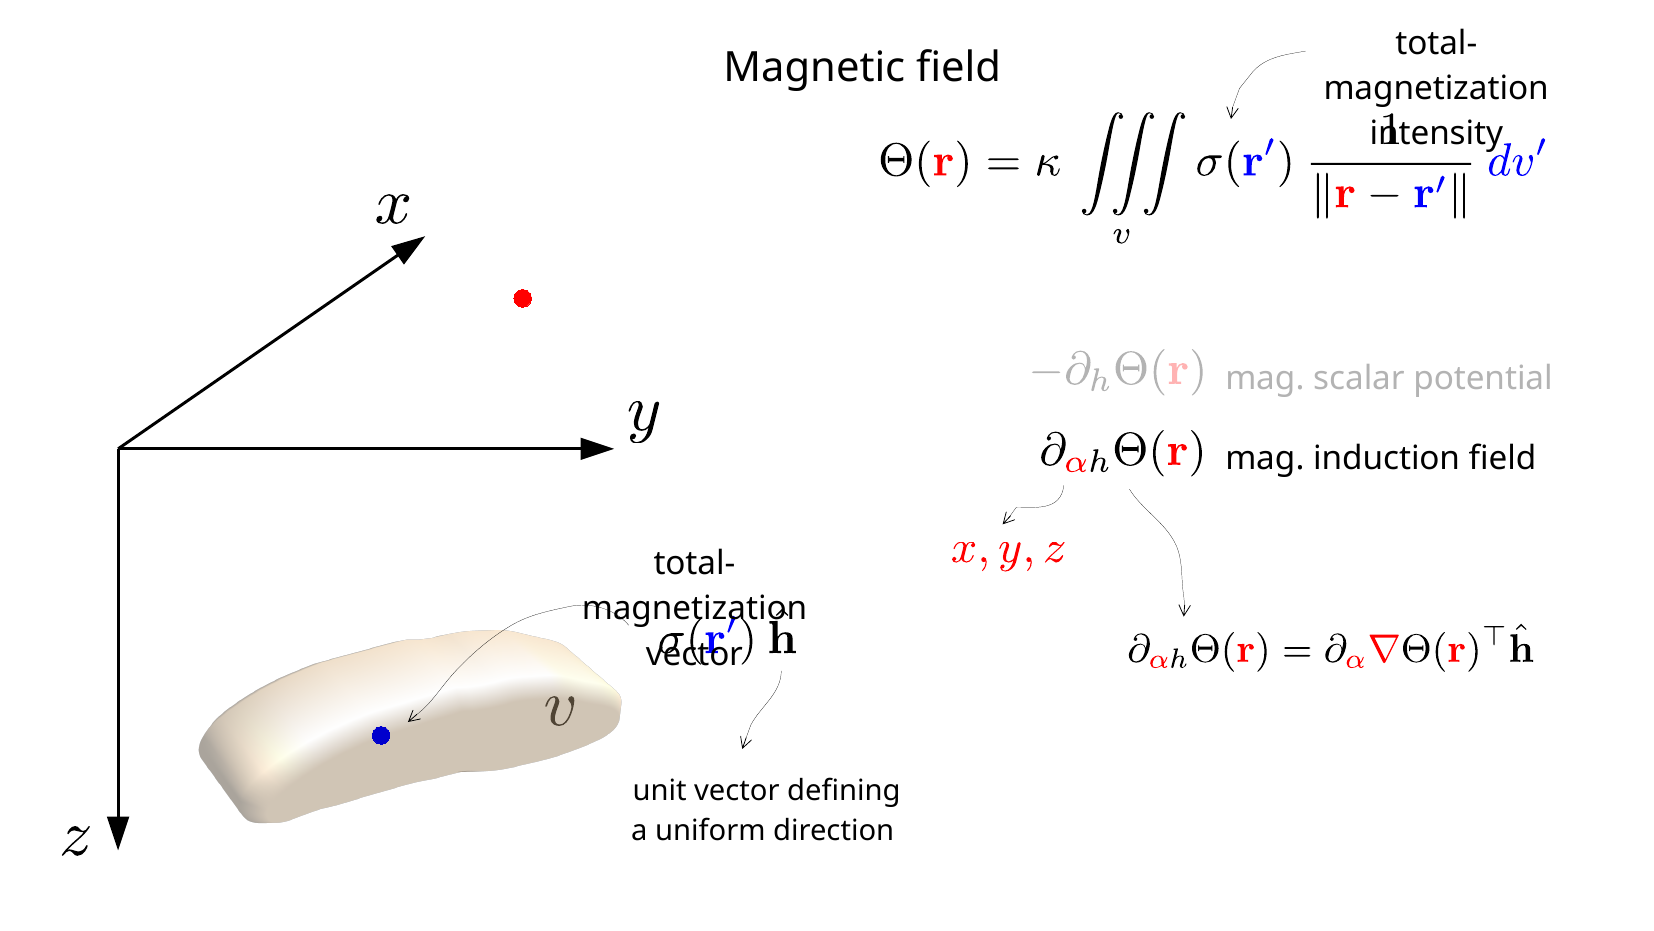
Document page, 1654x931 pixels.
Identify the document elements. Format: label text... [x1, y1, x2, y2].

picture [626, 401, 662, 443]
picture [1125, 622, 1536, 674]
text_box mag. induction field [1210, 426, 1537, 478]
text_box total-magnetization intensity [1308, 11, 1642, 107]
picture [655, 625, 799, 667]
picture [374, 194, 413, 224]
picture [878, 112, 1547, 244]
picture [950, 542, 1067, 572]
text_box [1015, 324, 1560, 408]
text_box Magnetic field [708, 29, 1005, 91]
picture [1037, 428, 1209, 479]
text_box unit vector defining a uniform direction [616, 761, 928, 869]
text_box total-magnetization vector [567, 531, 900, 625]
text_box [372, 726, 390, 745]
text_box [513, 289, 532, 308]
picture [59, 826, 93, 856]
